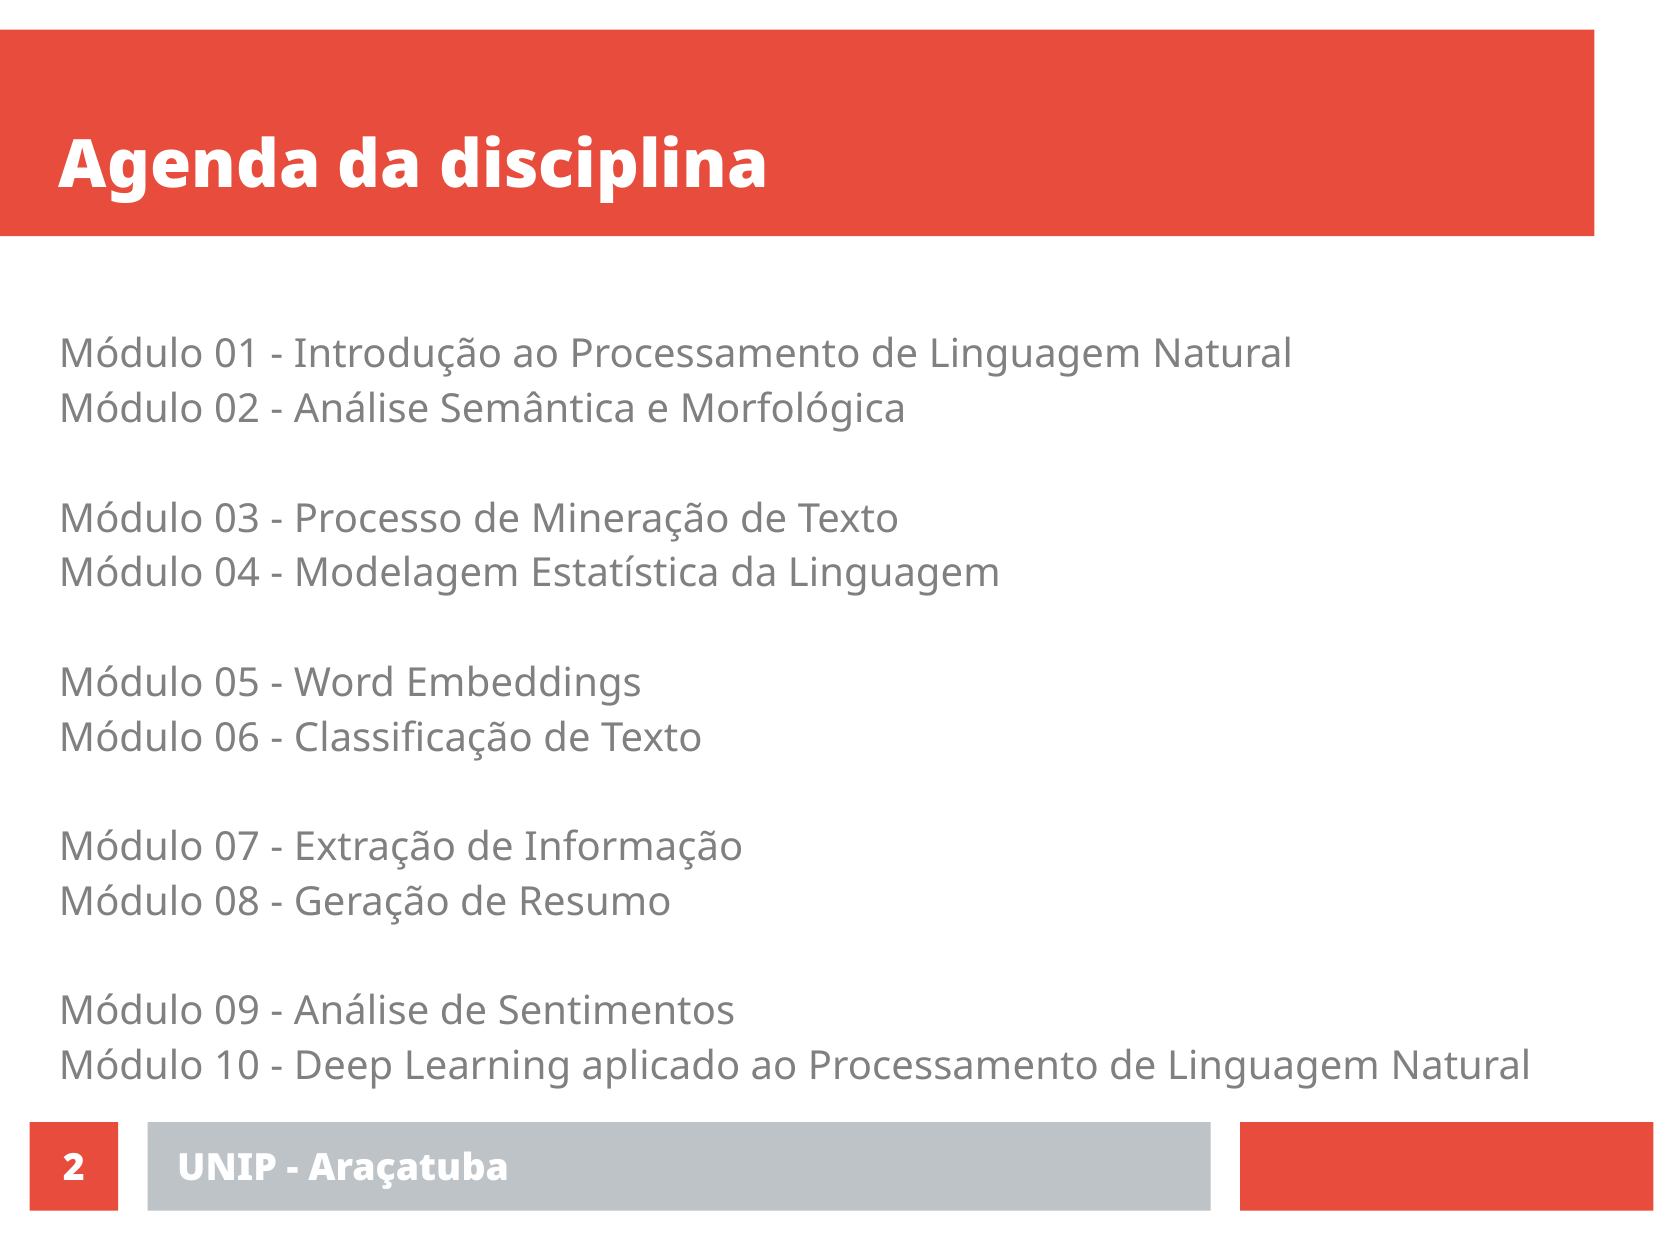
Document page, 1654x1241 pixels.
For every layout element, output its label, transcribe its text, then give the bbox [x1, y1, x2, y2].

title Agenda da disciplina [59, 59, 1595, 207]
list Módulo 01 - Introdução ao Processamento de Linguagem Natural Módulo 02 - Análise Semântica e Morfológica Módulo 03 - Processo de Mineração de Texto Módulo 04 - Modelagem Estatística da Linguagem Módulo 05 - Word Embeddings Módulo 06 - Classificação de Texto Módulo 07 - Extração de Informação Módulo 08 - Geração de Resumo Módulo 09 - Análise de Sentimentos Módulo 10 - Deep Learning aplicado ao Processamento de Linguagem Natural [59, 324, 1565, 1093]
